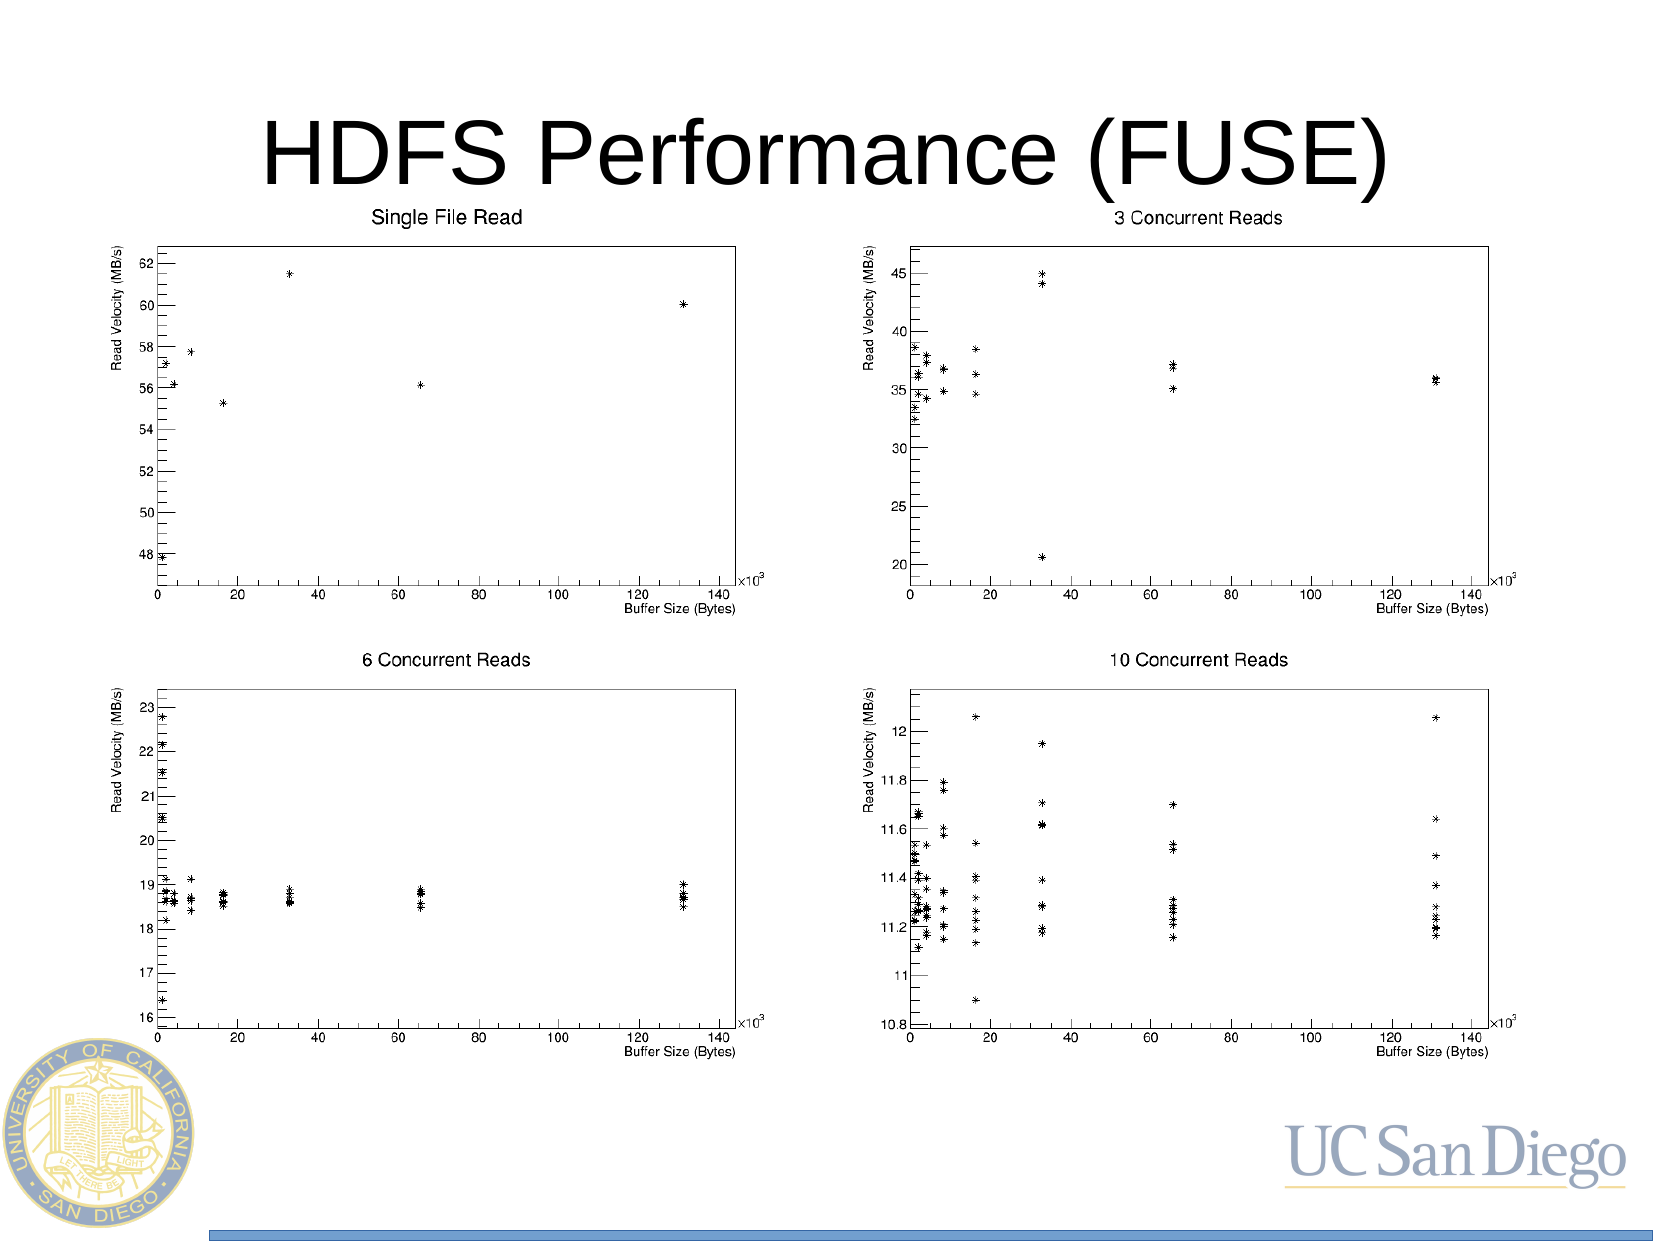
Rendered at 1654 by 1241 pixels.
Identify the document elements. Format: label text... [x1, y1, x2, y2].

picture [0, 195, 1576, 1231]
picture [1253, 1089, 1653, 1230]
text_box [209, 1230, 1653, 1241]
title HDFS Performance (FUSE) [82, 49, 1571, 257]
